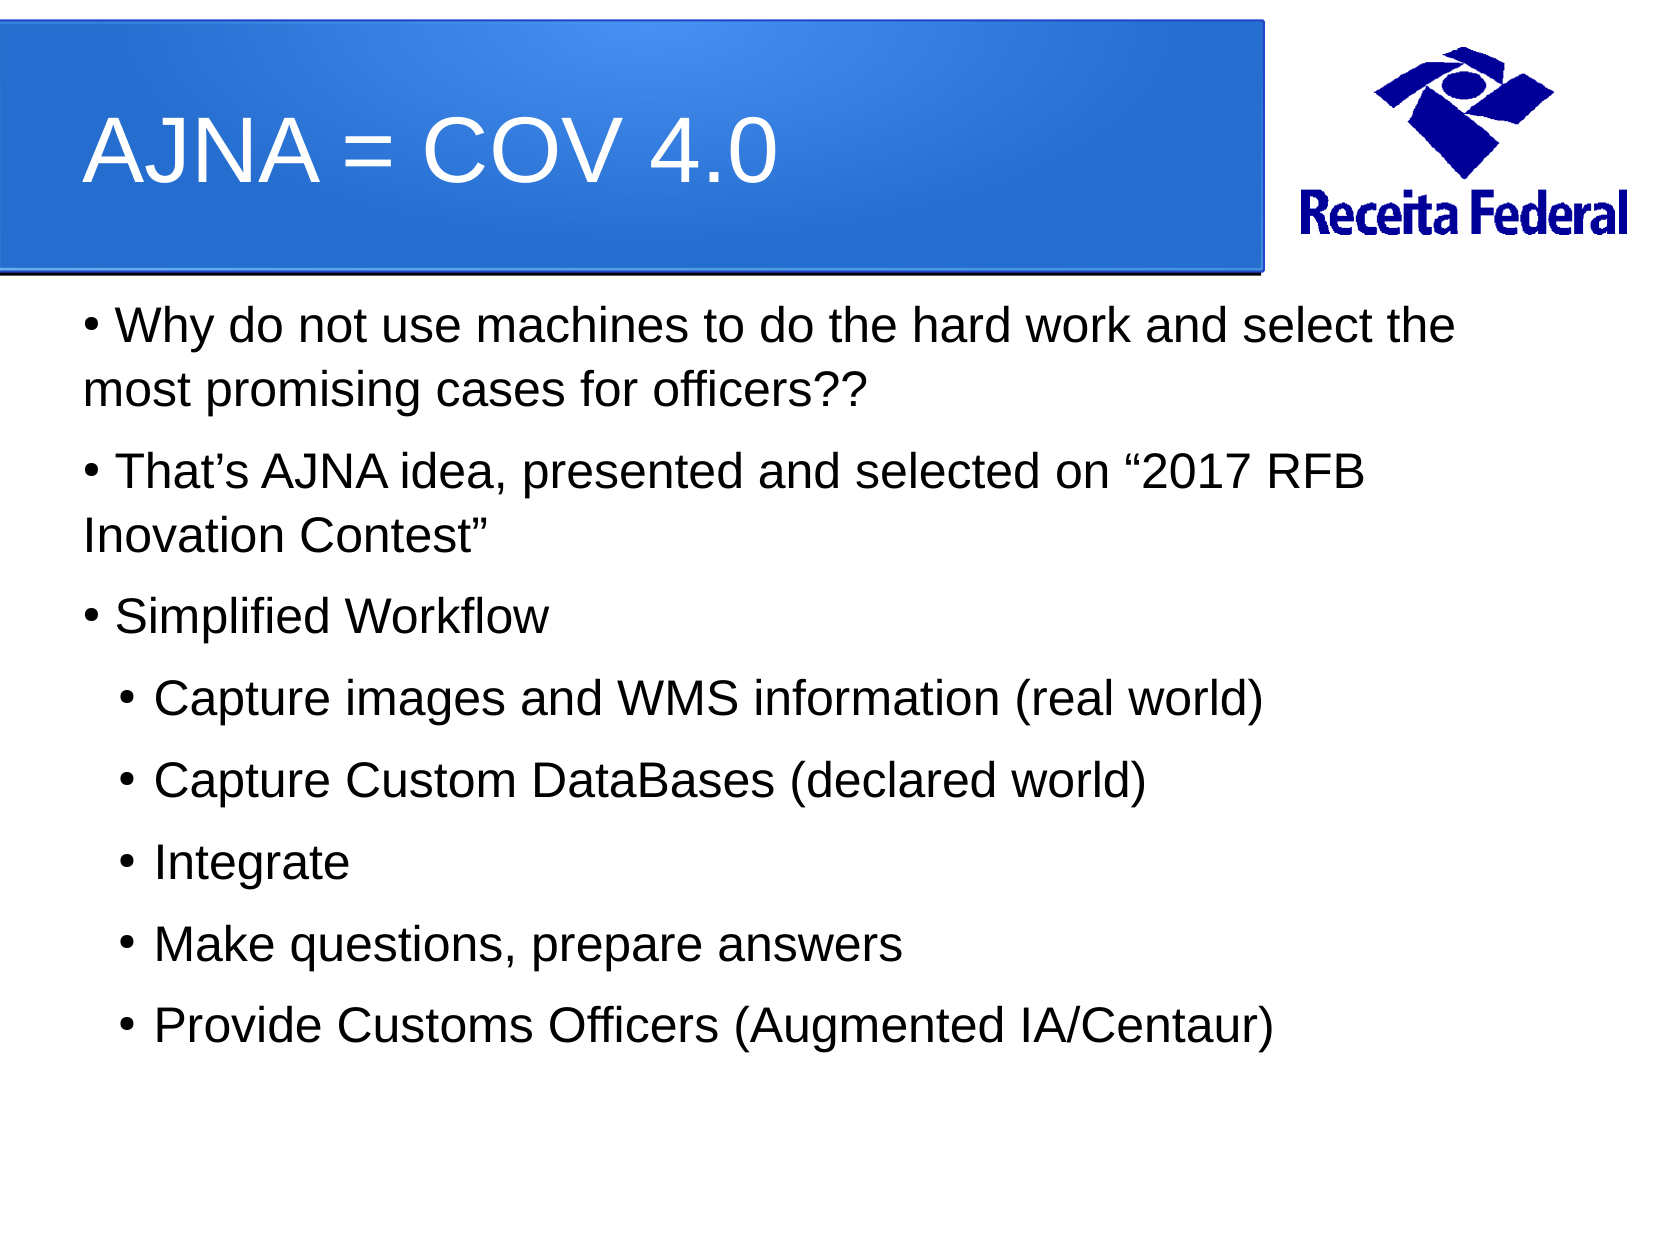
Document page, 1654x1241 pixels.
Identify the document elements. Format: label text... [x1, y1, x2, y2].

title AJNA = COV 4.0 [82, 47, 1235, 252]
subtitle Why do not use machines to do the hard work and select the most promising cases for officers?? That’s AJNA idea, presented and selected on “2017 RFB Inovation Contest” Simplified Workflow Capture images and WMS information (real world) Capture Custom DataBases (declared world) Integrate Make questions, prepare answers Provide Customs Officers (Augmented IA/Centaur) [82, 289, 1571, 1134]
picture [1299, 47, 1629, 237]
